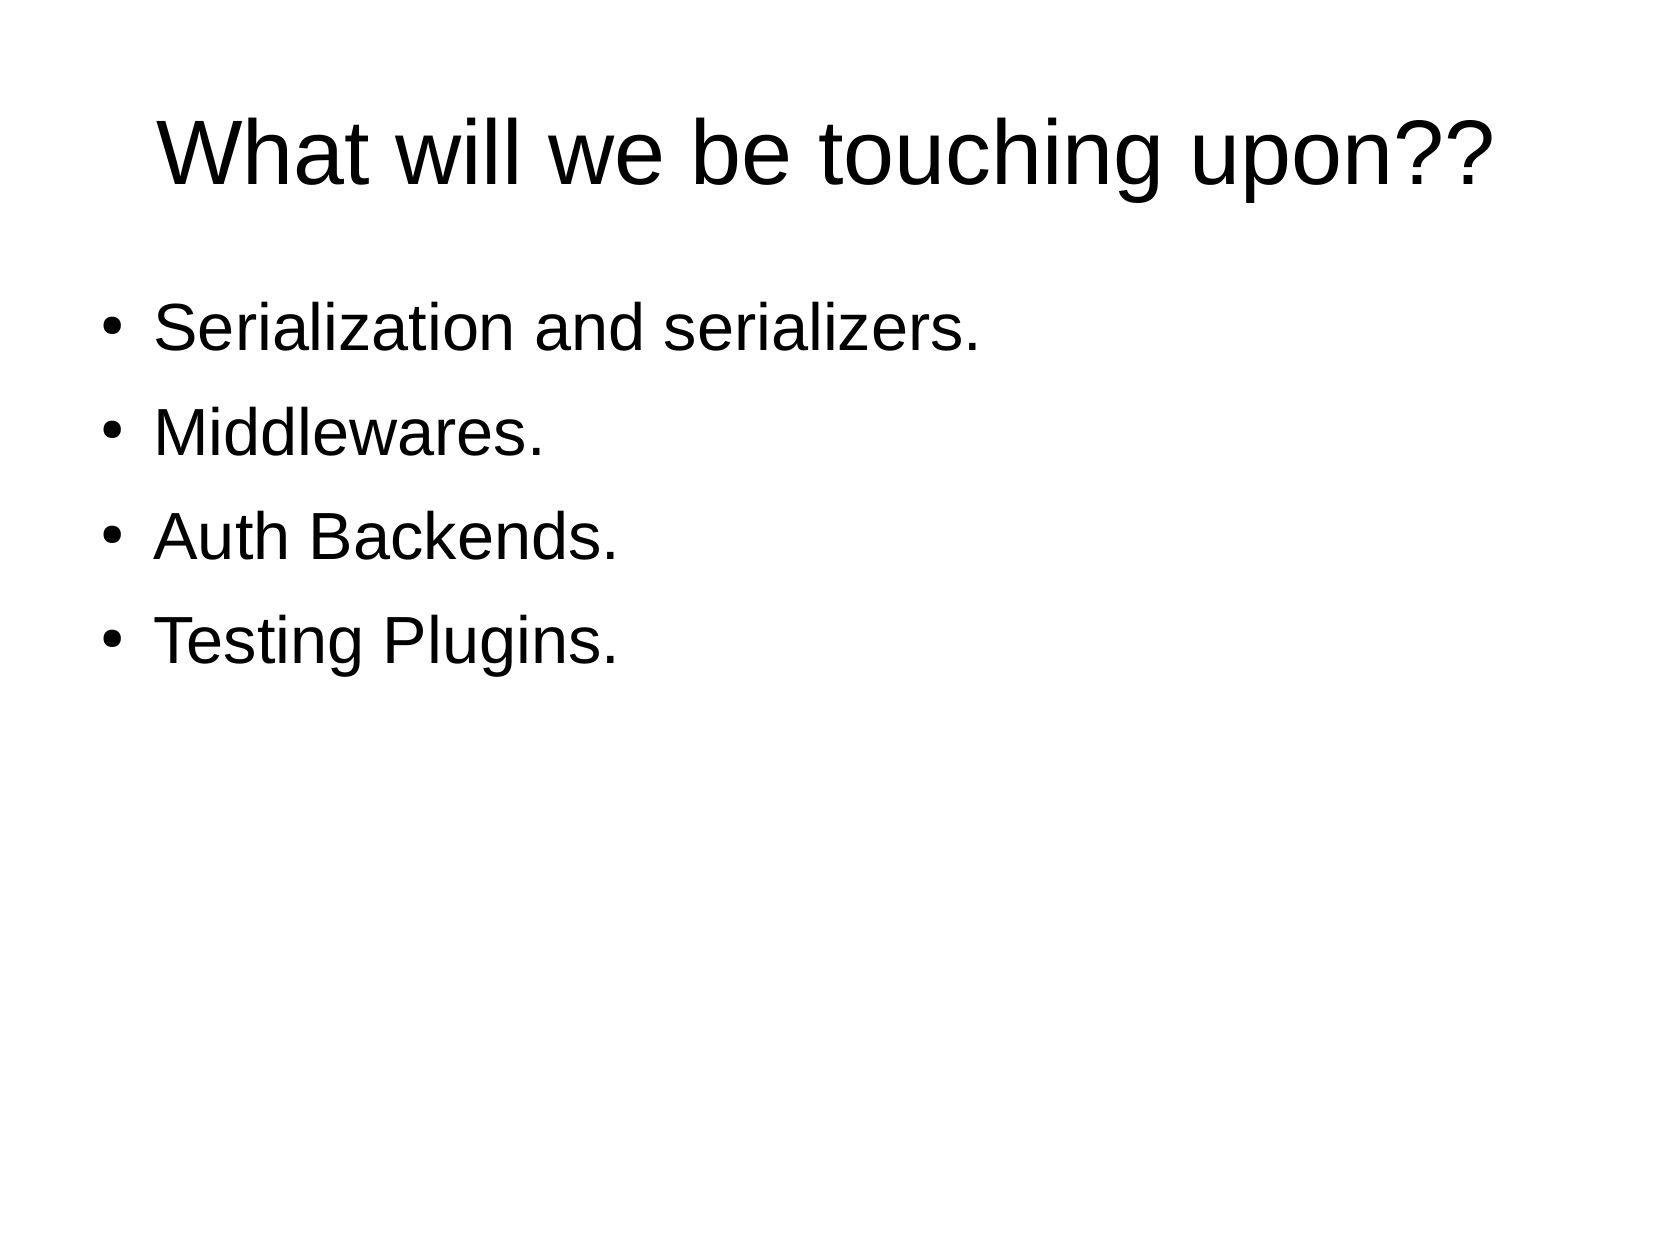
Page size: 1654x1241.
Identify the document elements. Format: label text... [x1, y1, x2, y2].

title What will we be touching upon?? [82, 49, 1571, 257]
list Serialization and serializers. Middlewares. Auth Backends. Testing Plugins. [82, 290, 1571, 1109]
